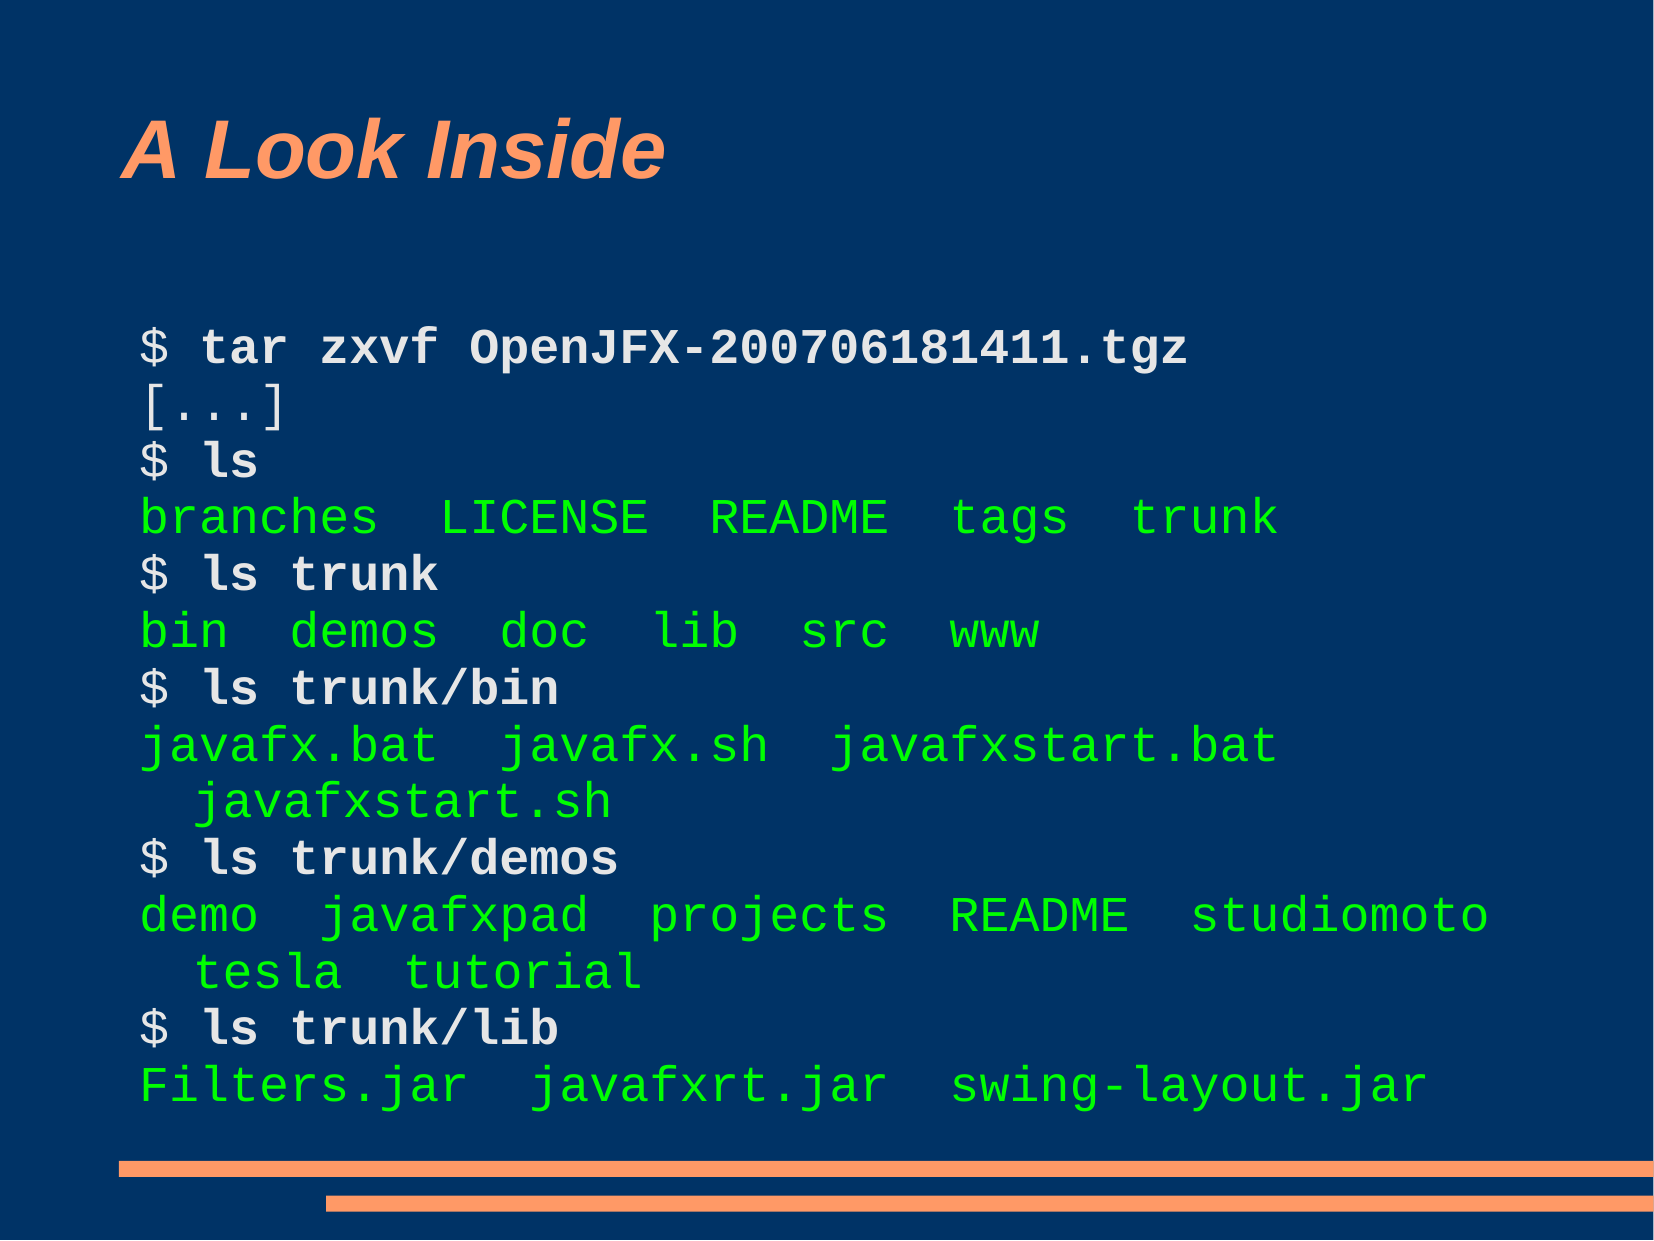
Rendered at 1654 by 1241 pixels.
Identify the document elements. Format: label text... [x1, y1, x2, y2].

list $ tar zxvf OpenJFX-200706181411.tgz [...] $ ls branches LICENSE README tags trunk $ ls trunk bin demos doc lib src www $ ls trunk/bin javafx.bat javafx.sh javafxstart.bat javafxstart.sh $ ls trunk/demos demo javafxpad projects README studiomoto tesla tutorial $ ls trunk/lib Filters.jar javafxrt.jar swing-layout.jar [121, 322, 1561, 1147]
title A Look Inside [121, 46, 1534, 254]
